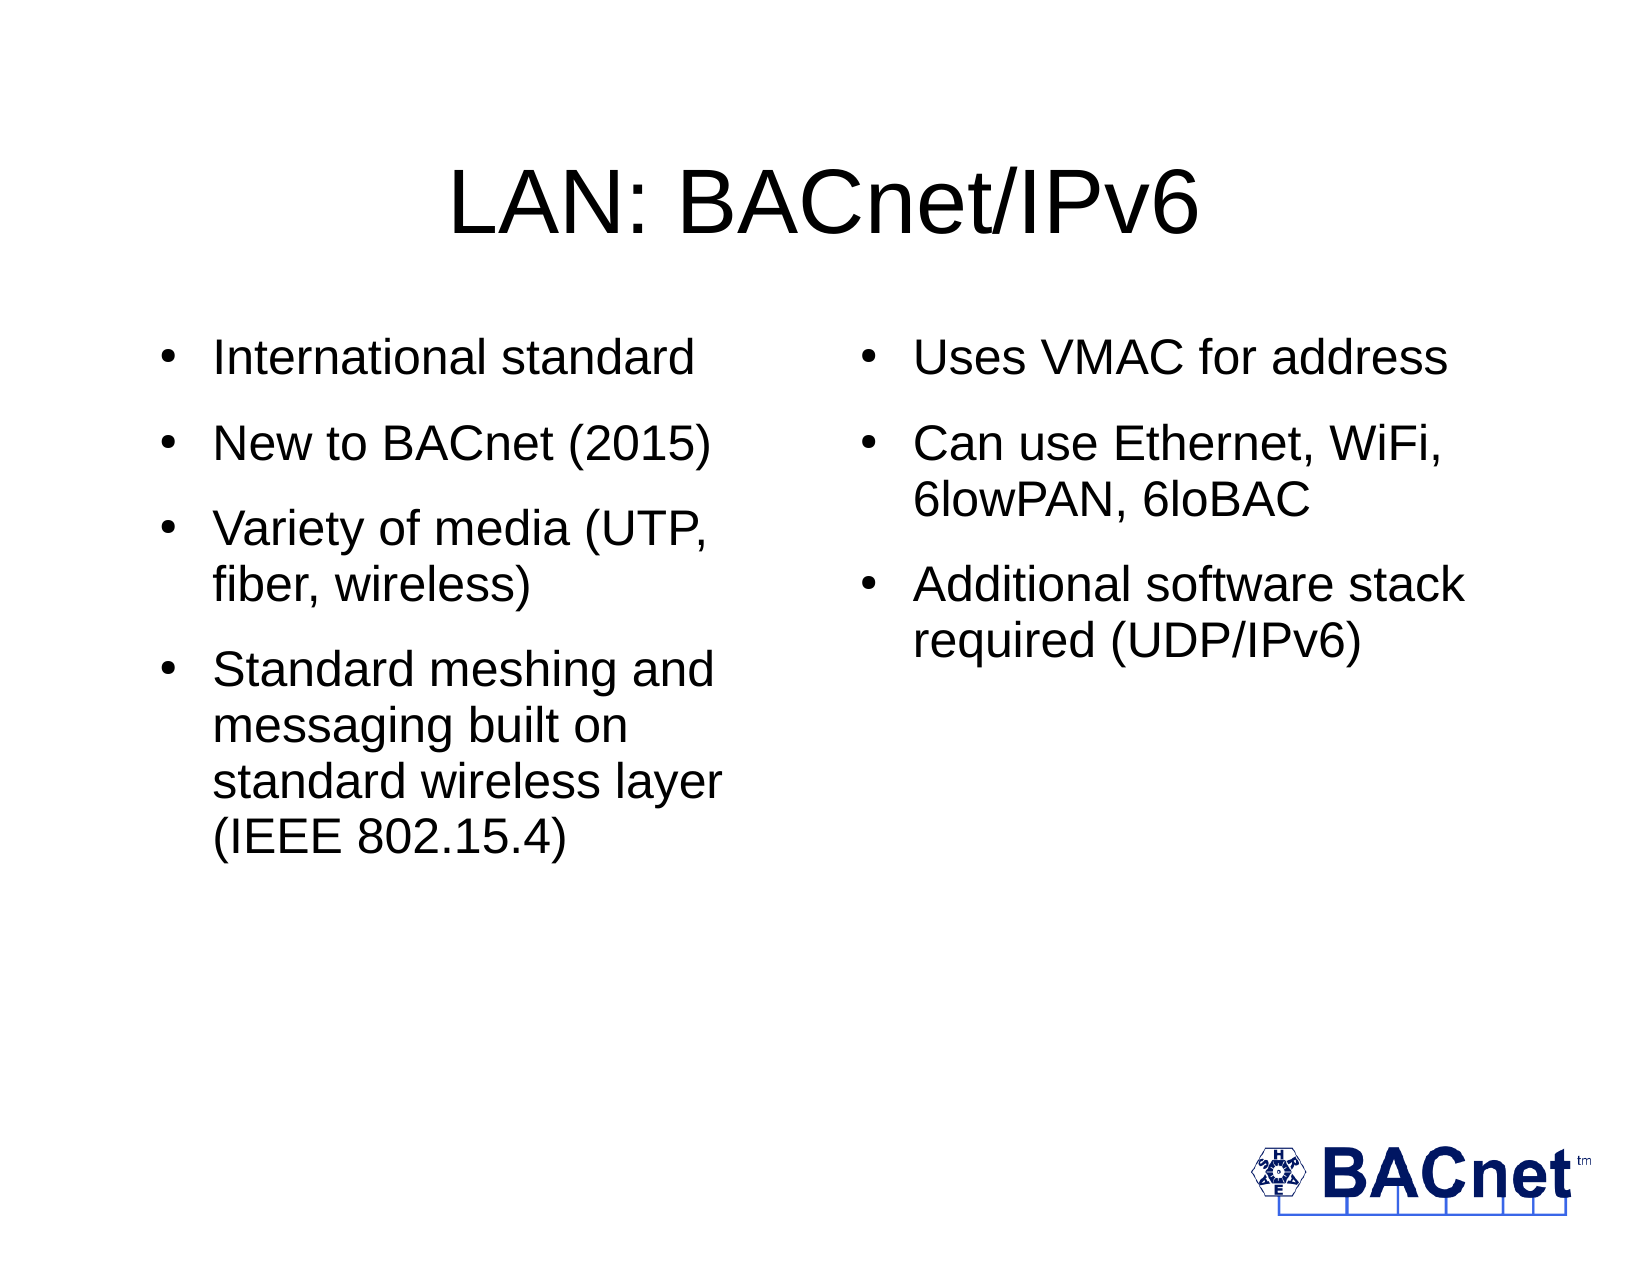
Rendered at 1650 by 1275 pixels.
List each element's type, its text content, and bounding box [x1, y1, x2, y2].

list Uses VMAC for address Can use Ethernet, WiFi, 6lowPAN, 6loBAC Additional software stack required (UDP/IPv6) [842, 329, 1515, 1079]
title LAN: BACnet/IPv6 [135, 112, 1515, 291]
picture [1251, 1146, 1591, 1216]
list International standard New to BACnet (2015) Variety of media (UTP, fiber, wireless) Standard meshing and messaging built on standard wireless layer (IEEE 802.15.4) [141, 329, 815, 1079]
